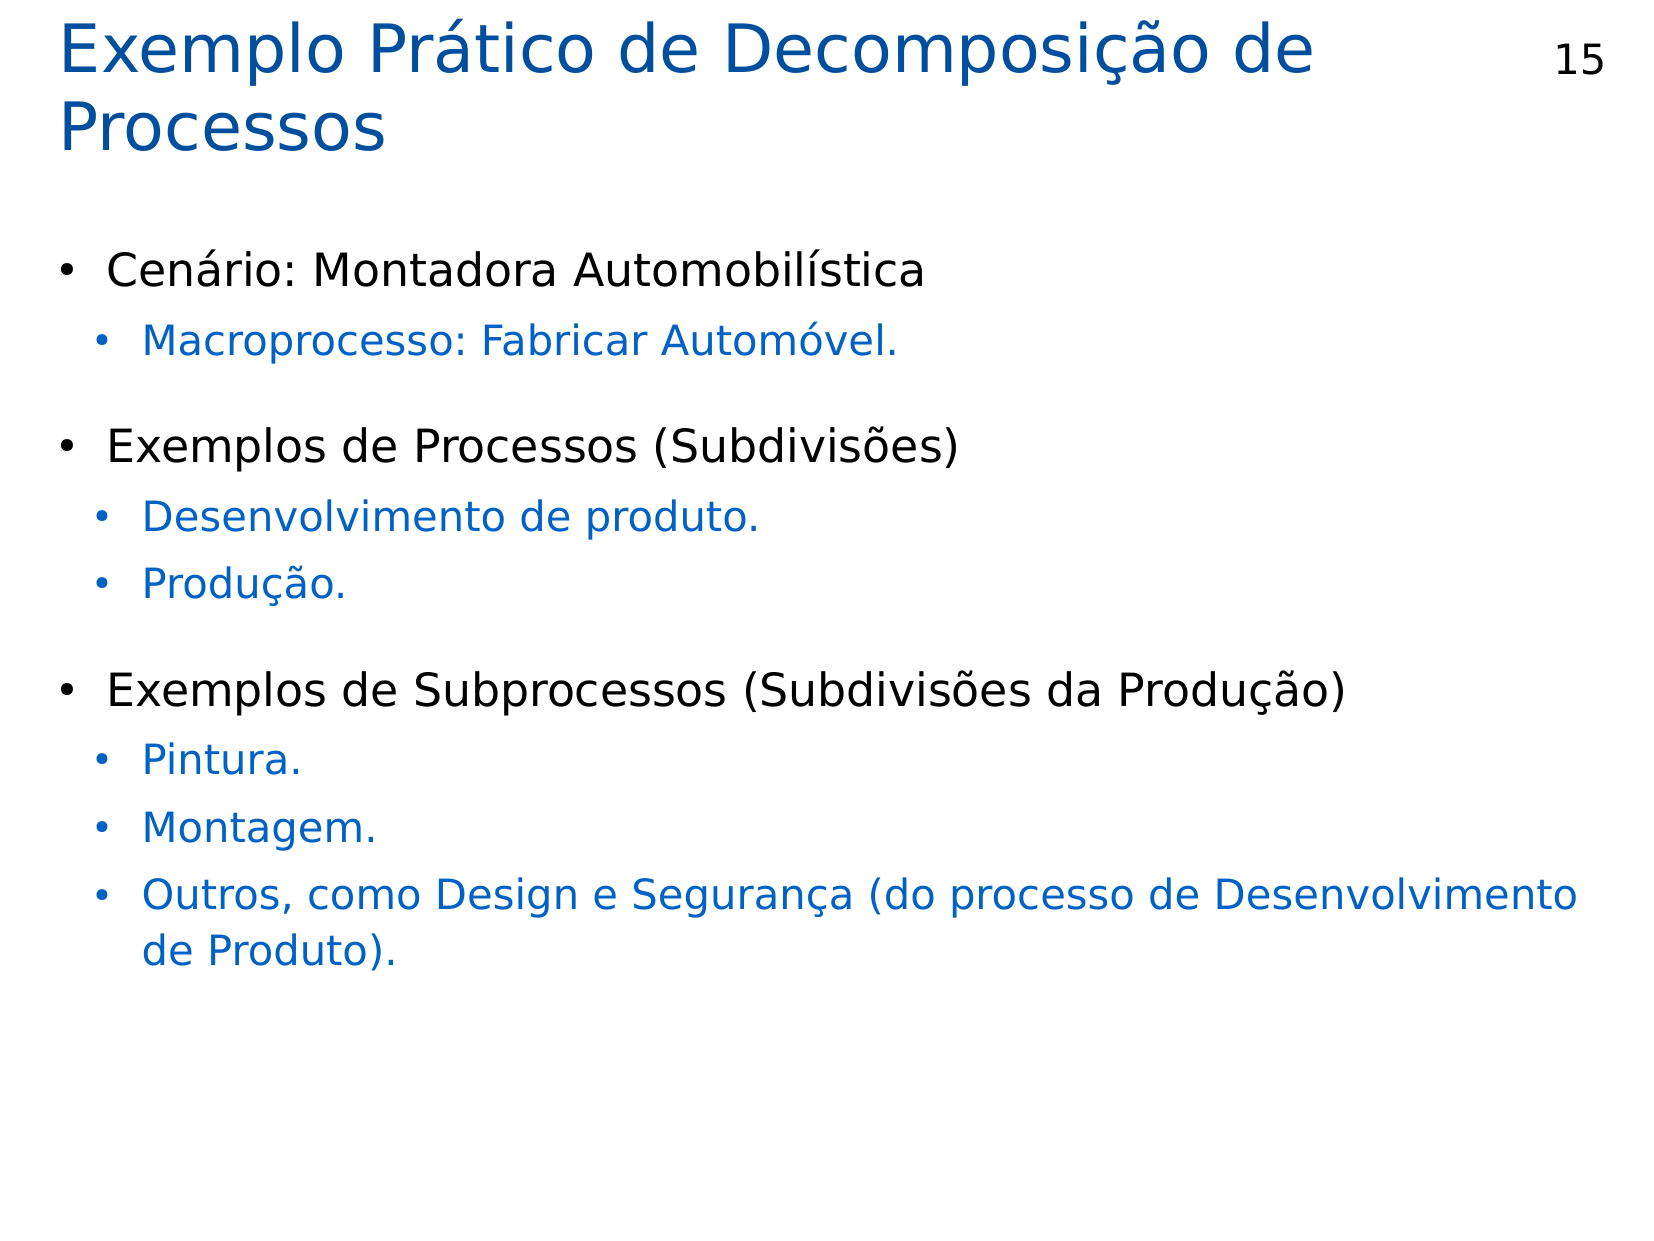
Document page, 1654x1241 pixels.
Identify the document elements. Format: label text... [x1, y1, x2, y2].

title Exemplo Prático de Decomposição de Processos [59, 10, 1506, 167]
list Cenário: Montadora Automobilística Macroprocesso: Fabricar Automóvel. Exemplos de Processos (Subdivisões) Desenvolvimento de produto. Produção. Exemplos de Subprocessos (Subdivisões da Produção) Pintura. Montagem. Outros, como Design e Segurança (do processo de Desenvolvimento de Produto). [59, 236, 1595, 1211]
